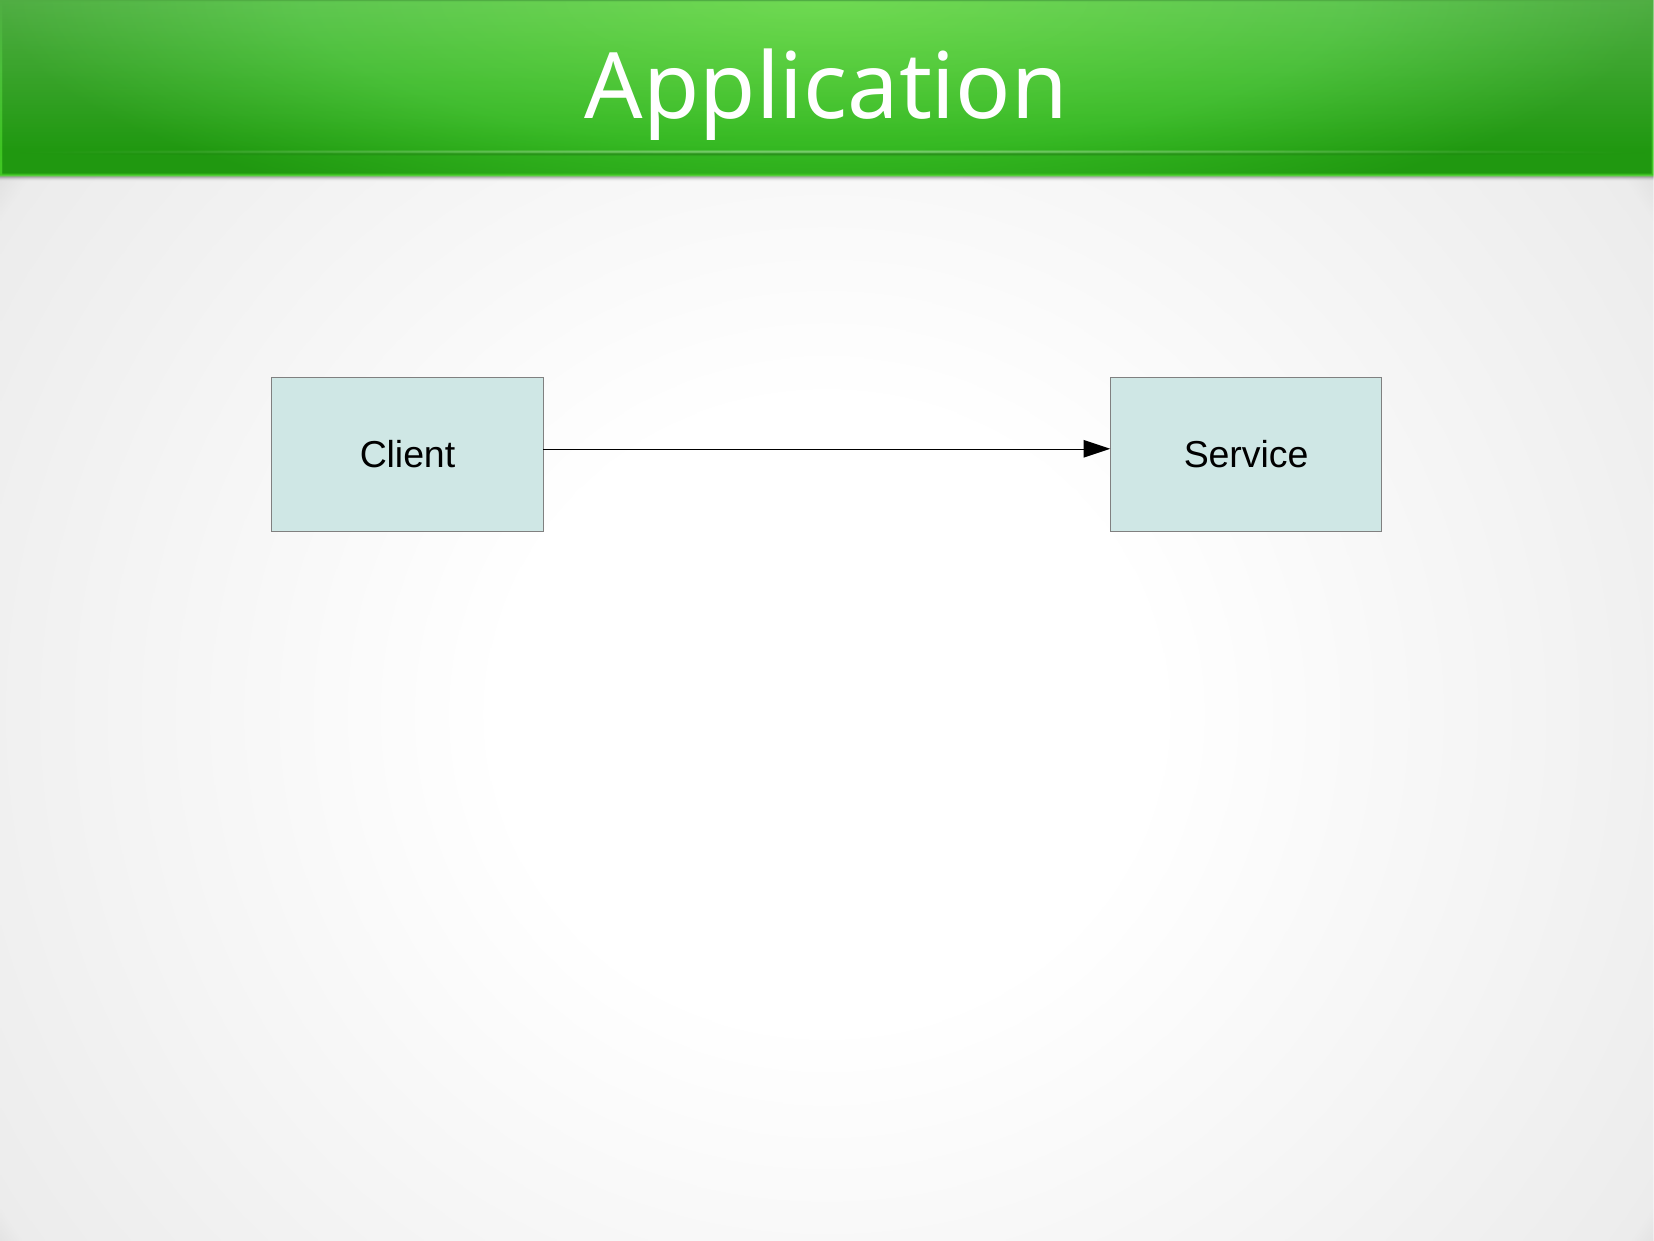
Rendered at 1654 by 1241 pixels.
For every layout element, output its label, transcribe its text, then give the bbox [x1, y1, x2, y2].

picture [0, 0, 1654, 1241]
title Application [82, 11, 1571, 154]
text_box Service [1110, 377, 1382, 532]
text_box Client [271, 377, 544, 532]
